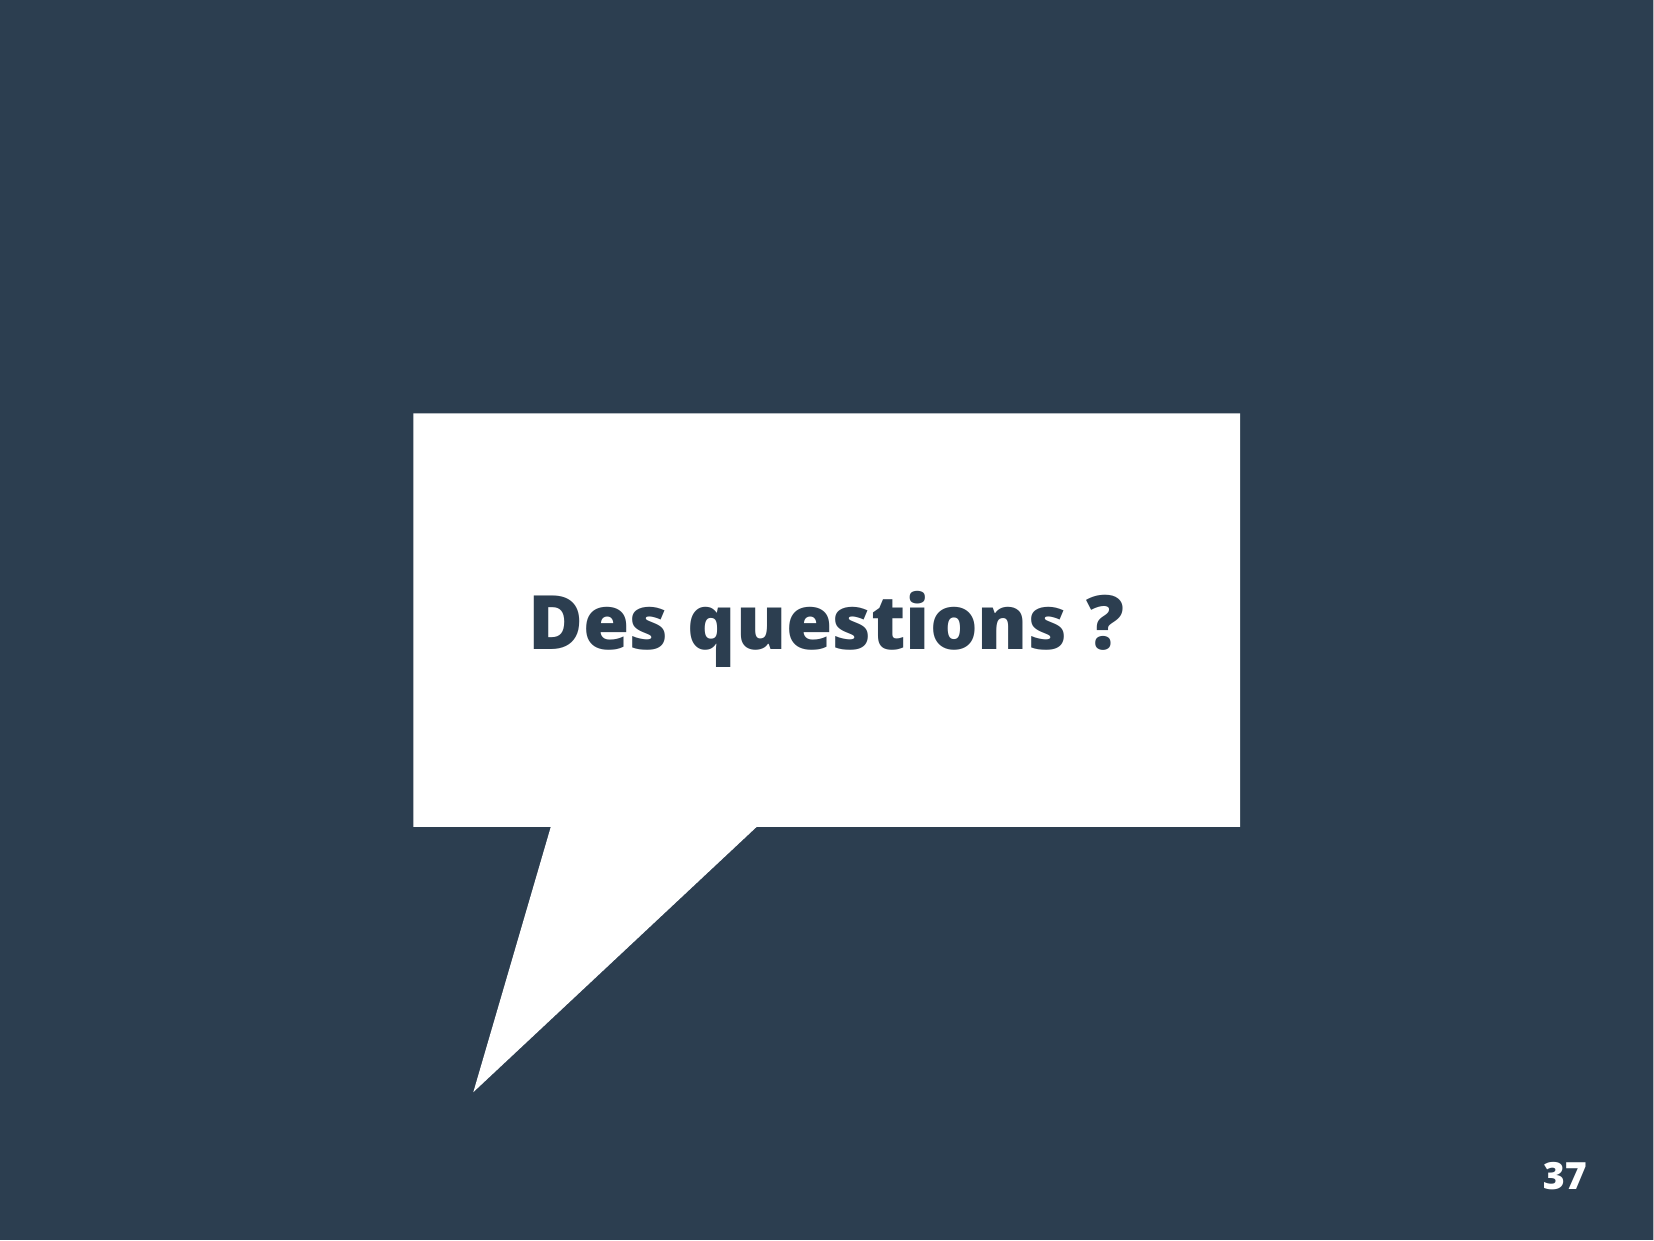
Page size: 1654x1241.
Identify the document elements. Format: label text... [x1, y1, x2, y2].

title Des questions ? [442, 442, 1211, 798]
